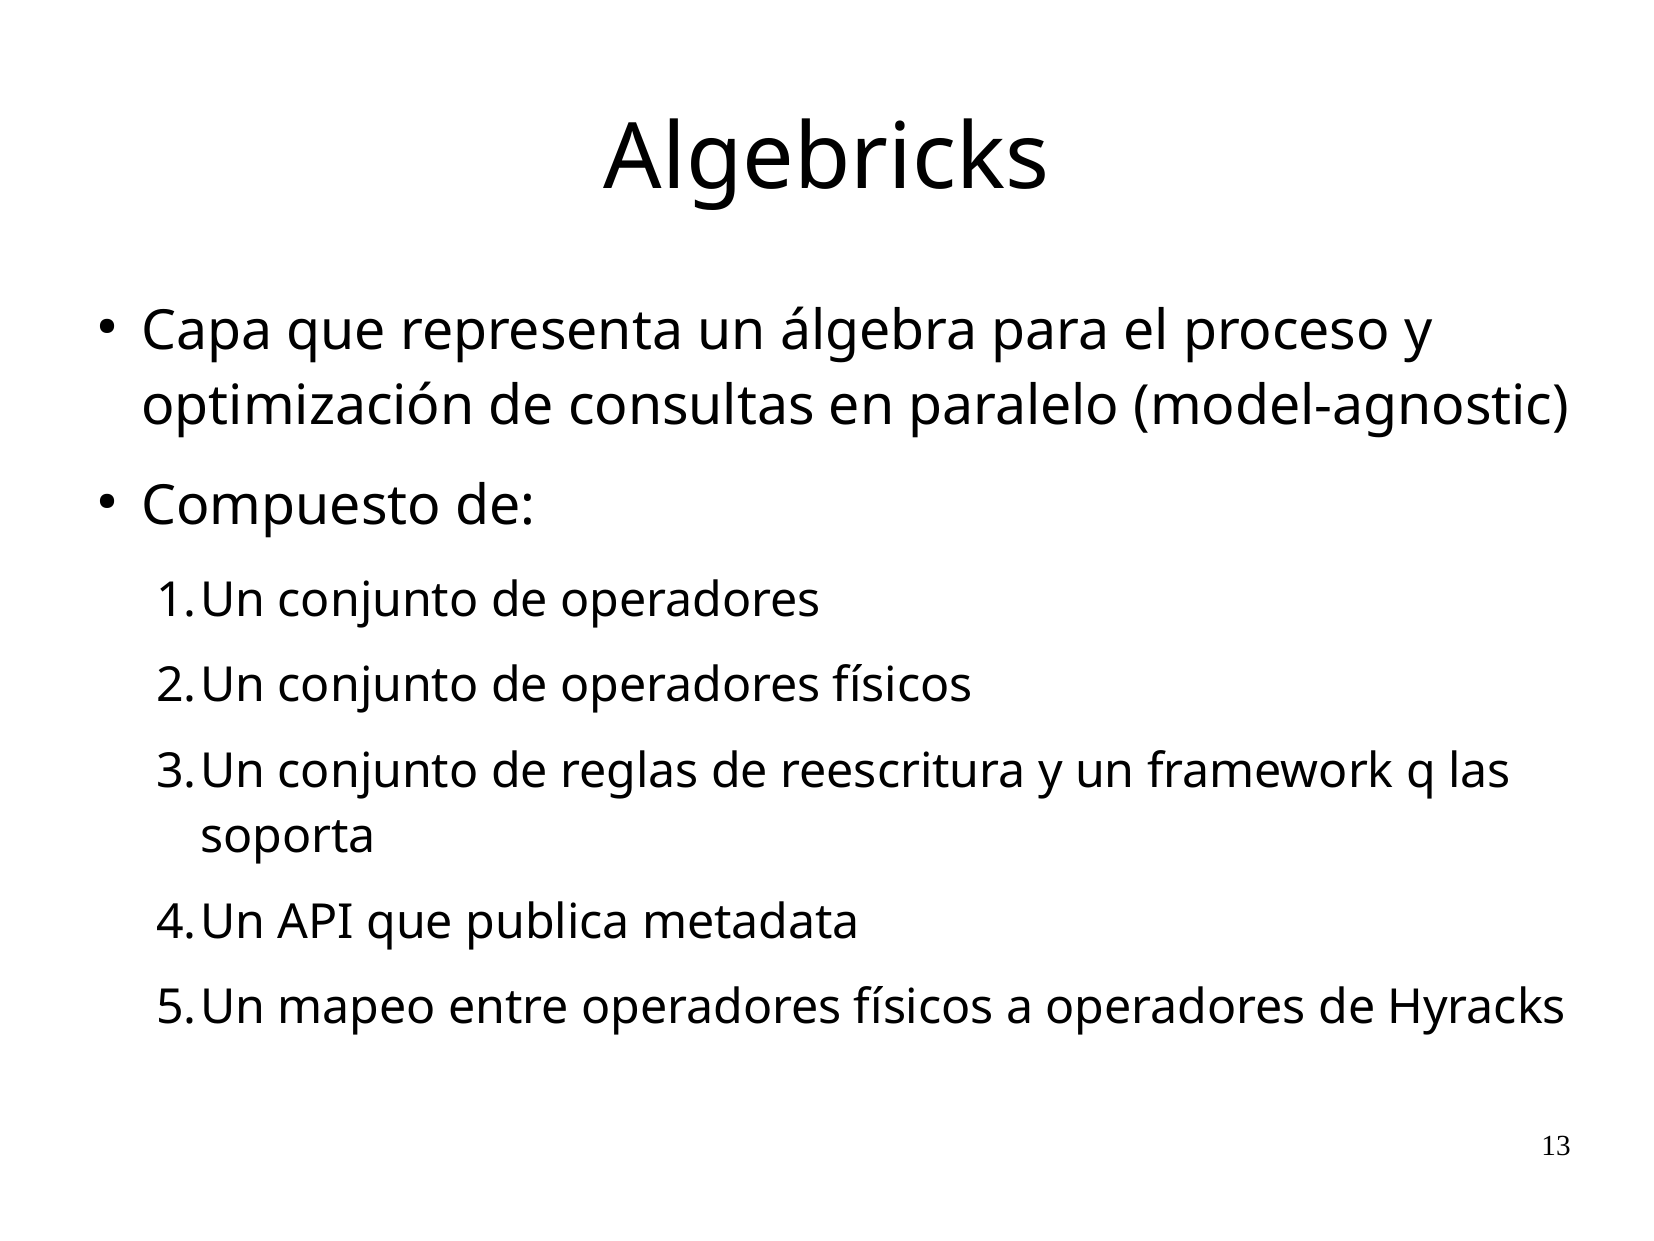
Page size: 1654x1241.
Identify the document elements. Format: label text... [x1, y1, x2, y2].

title Algebricks [82, 49, 1571, 257]
list Capa que representa un álgebra para el proceso y optimización de consultas en paralelo (model-agnostic) Compuesto de: Un conjunto de operadores Un conjunto de operadores físicos Un conjunto de reglas de reescritura y un framework q las soporta Un API que publica metadata Un mapeo entre operadores físicos a operadores de Hyracks [82, 290, 1571, 1186]
